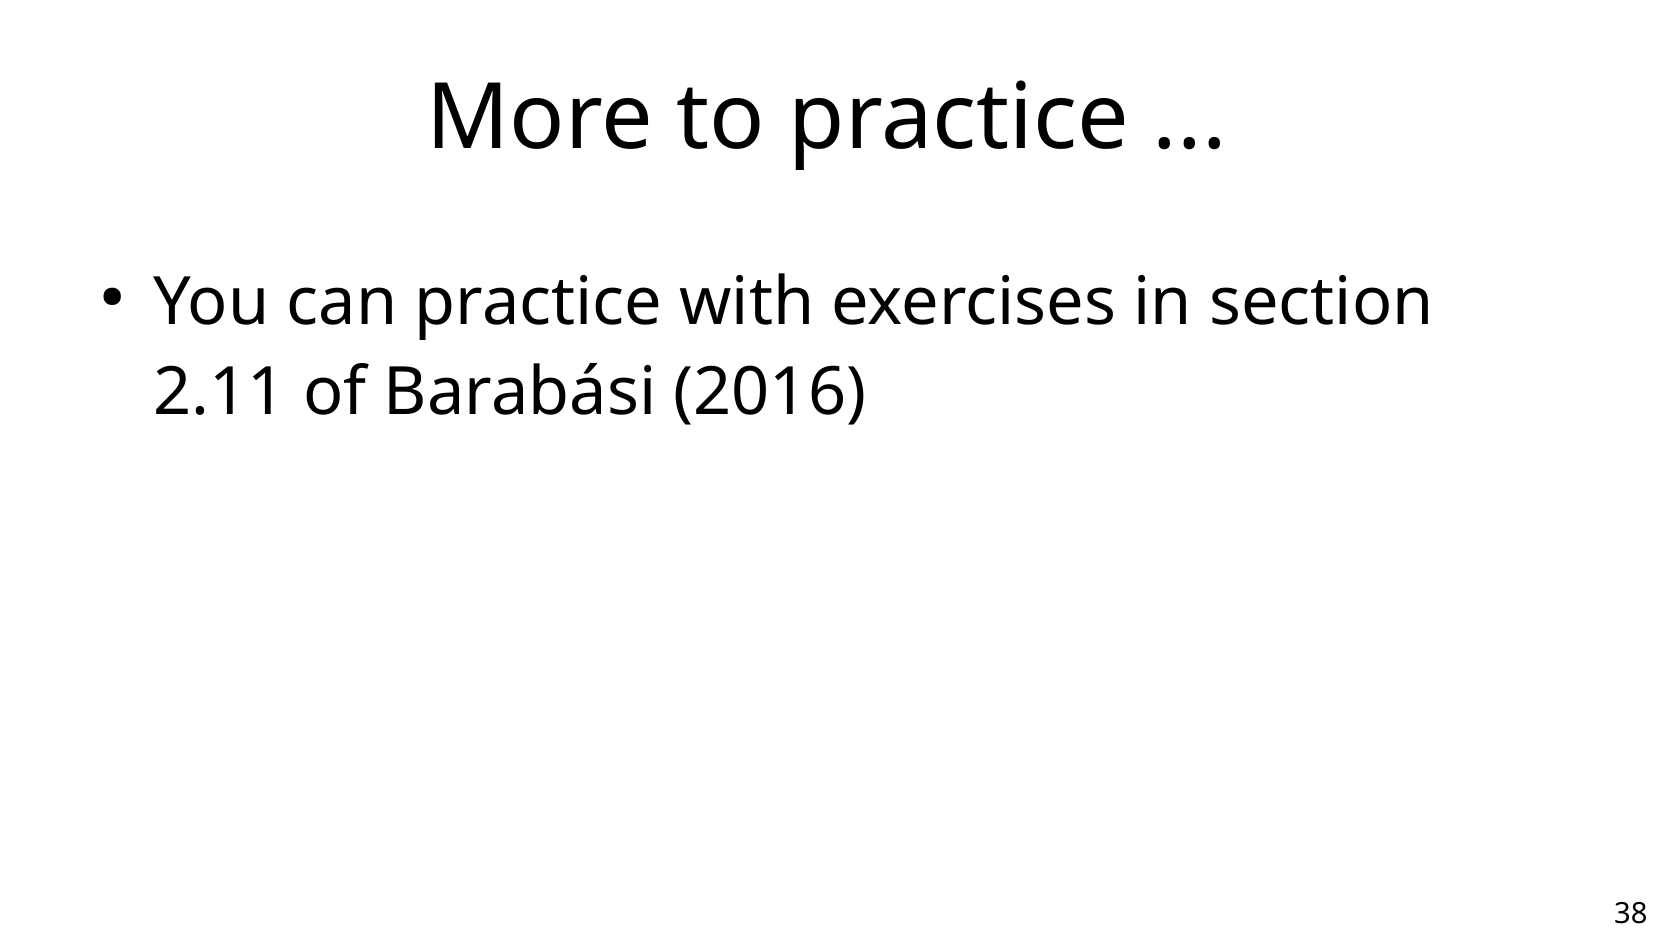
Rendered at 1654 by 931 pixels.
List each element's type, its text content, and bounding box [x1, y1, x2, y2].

title More to practice ... [82, 1, 1571, 226]
list You can practice with exercises in section 2.11 of Barabási (2016) [82, 253, 1571, 793]
